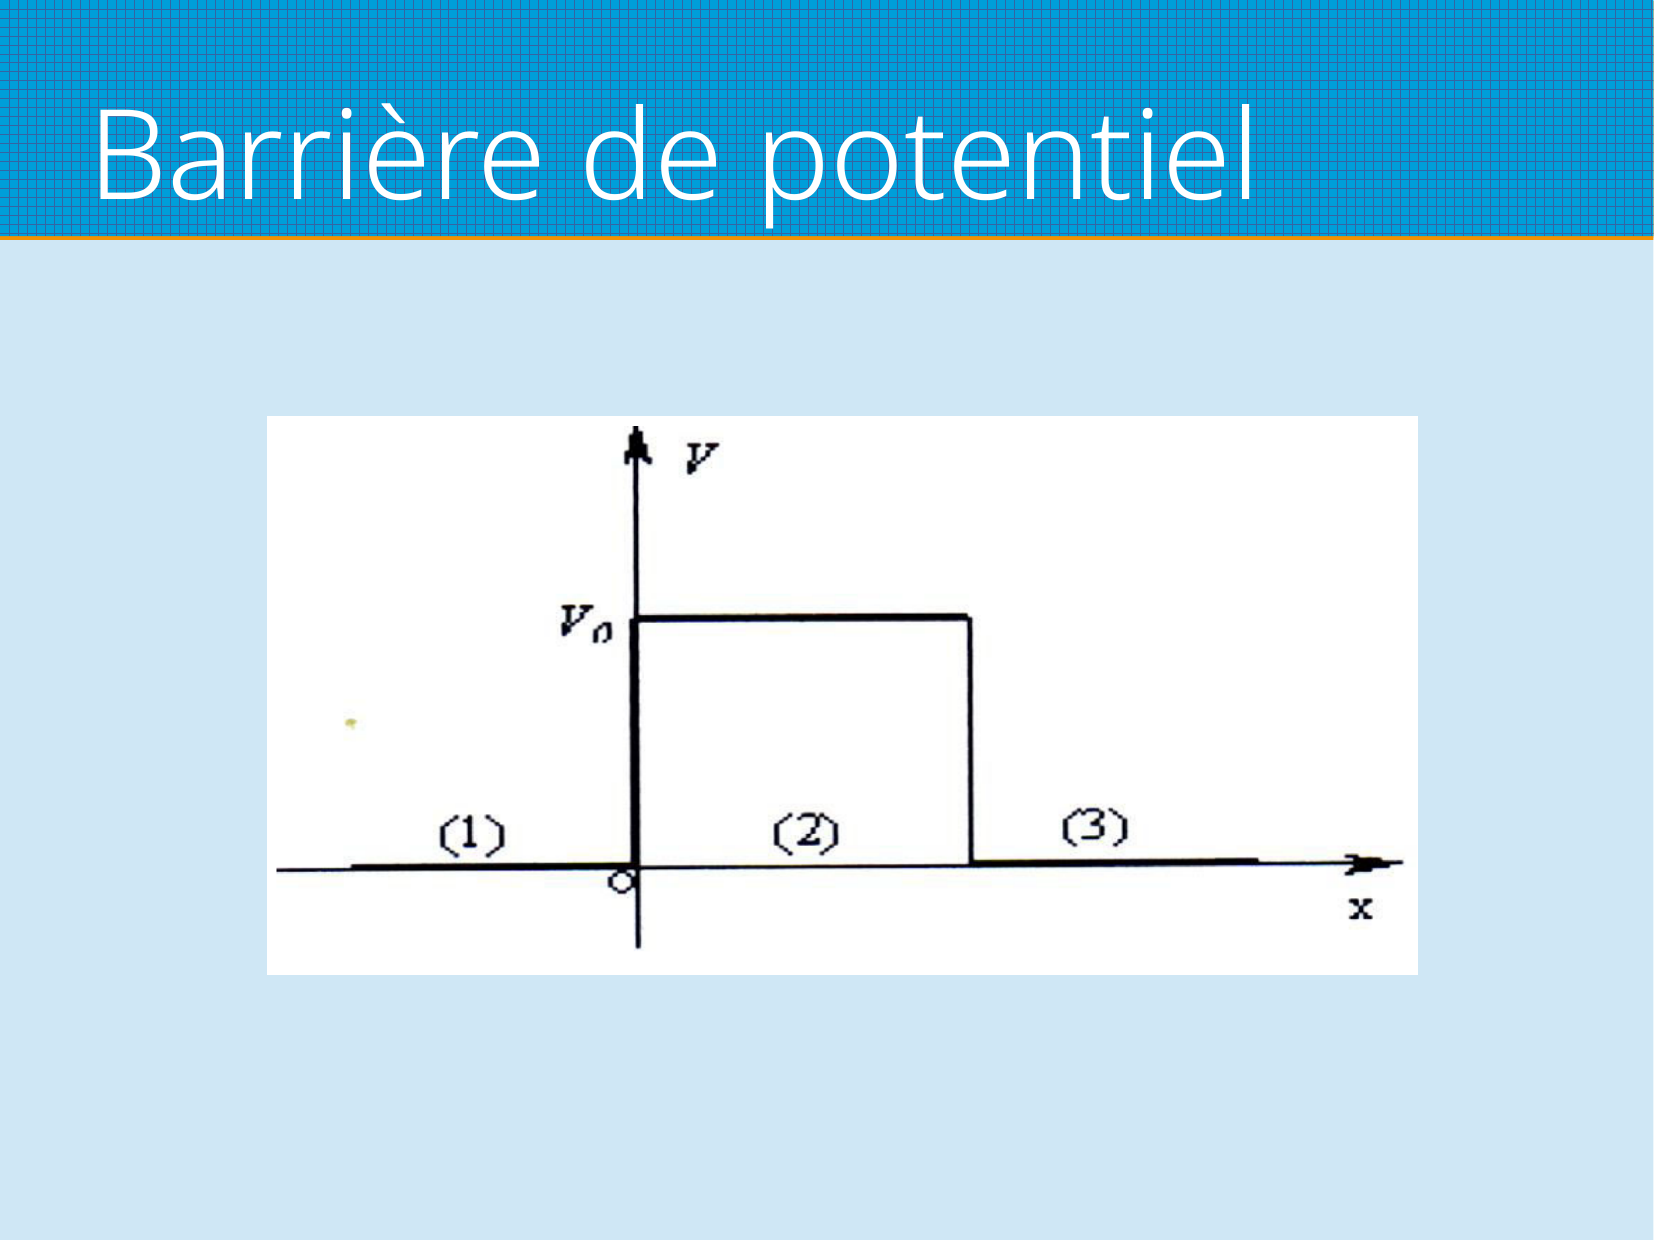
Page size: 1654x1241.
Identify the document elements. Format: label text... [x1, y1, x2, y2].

picture [267, 416, 1418, 975]
title Barrière de potentiel [88, 19, 1565, 237]
